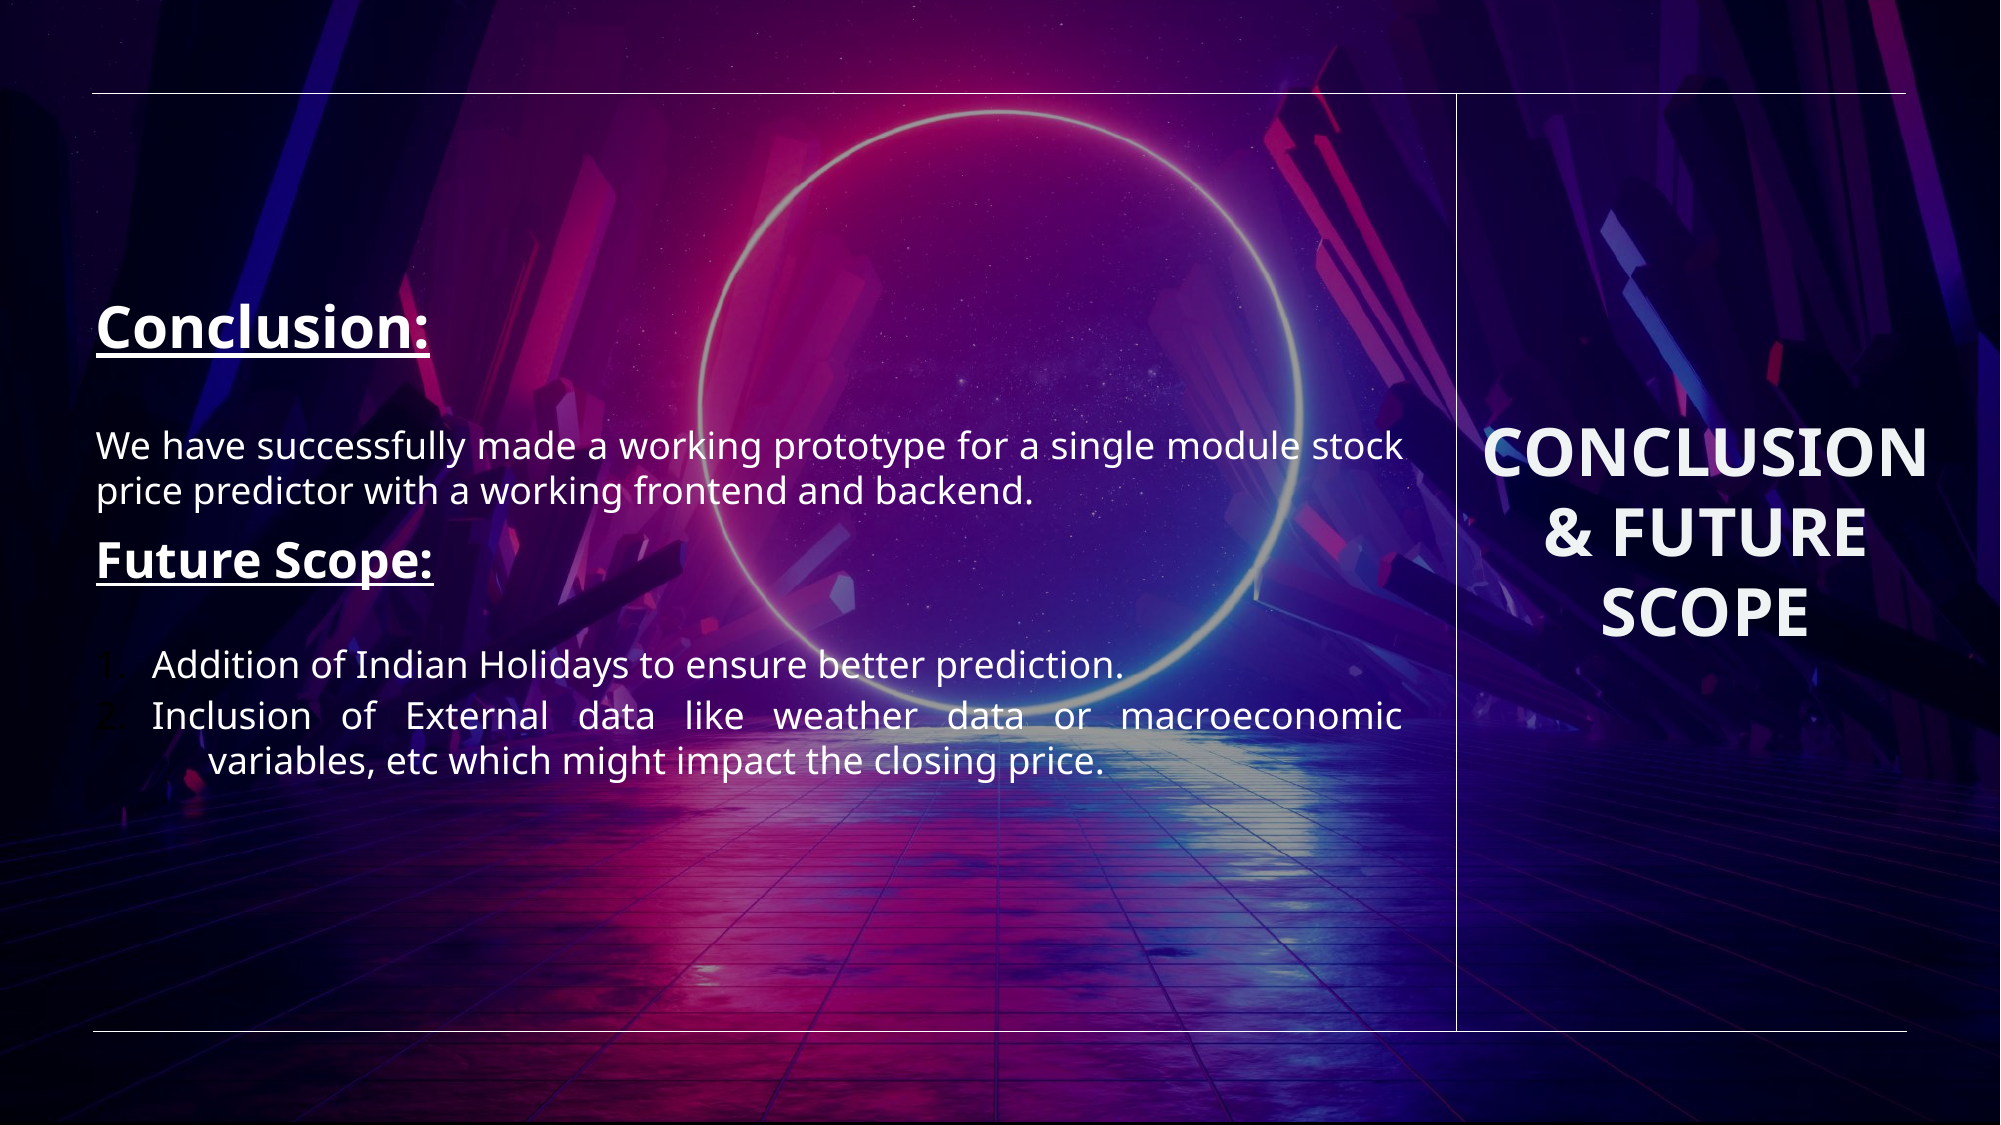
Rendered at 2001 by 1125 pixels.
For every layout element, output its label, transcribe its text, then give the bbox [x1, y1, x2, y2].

picture [0, 0, 2000, 1122]
text_box CONCLUSION & FUTURE SCOPE [1457, 402, 1956, 660]
text_box Conclusion: We have successfully made a working prototype for a single module stock price predictor with a working frontend and backend. Future Scope: Addition of Indian Holidays to ensure better prediction. Inclusion of External data like weather data or macroeconomic variables, etc which might impact the closing price. [80, 283, 1445, 846]
